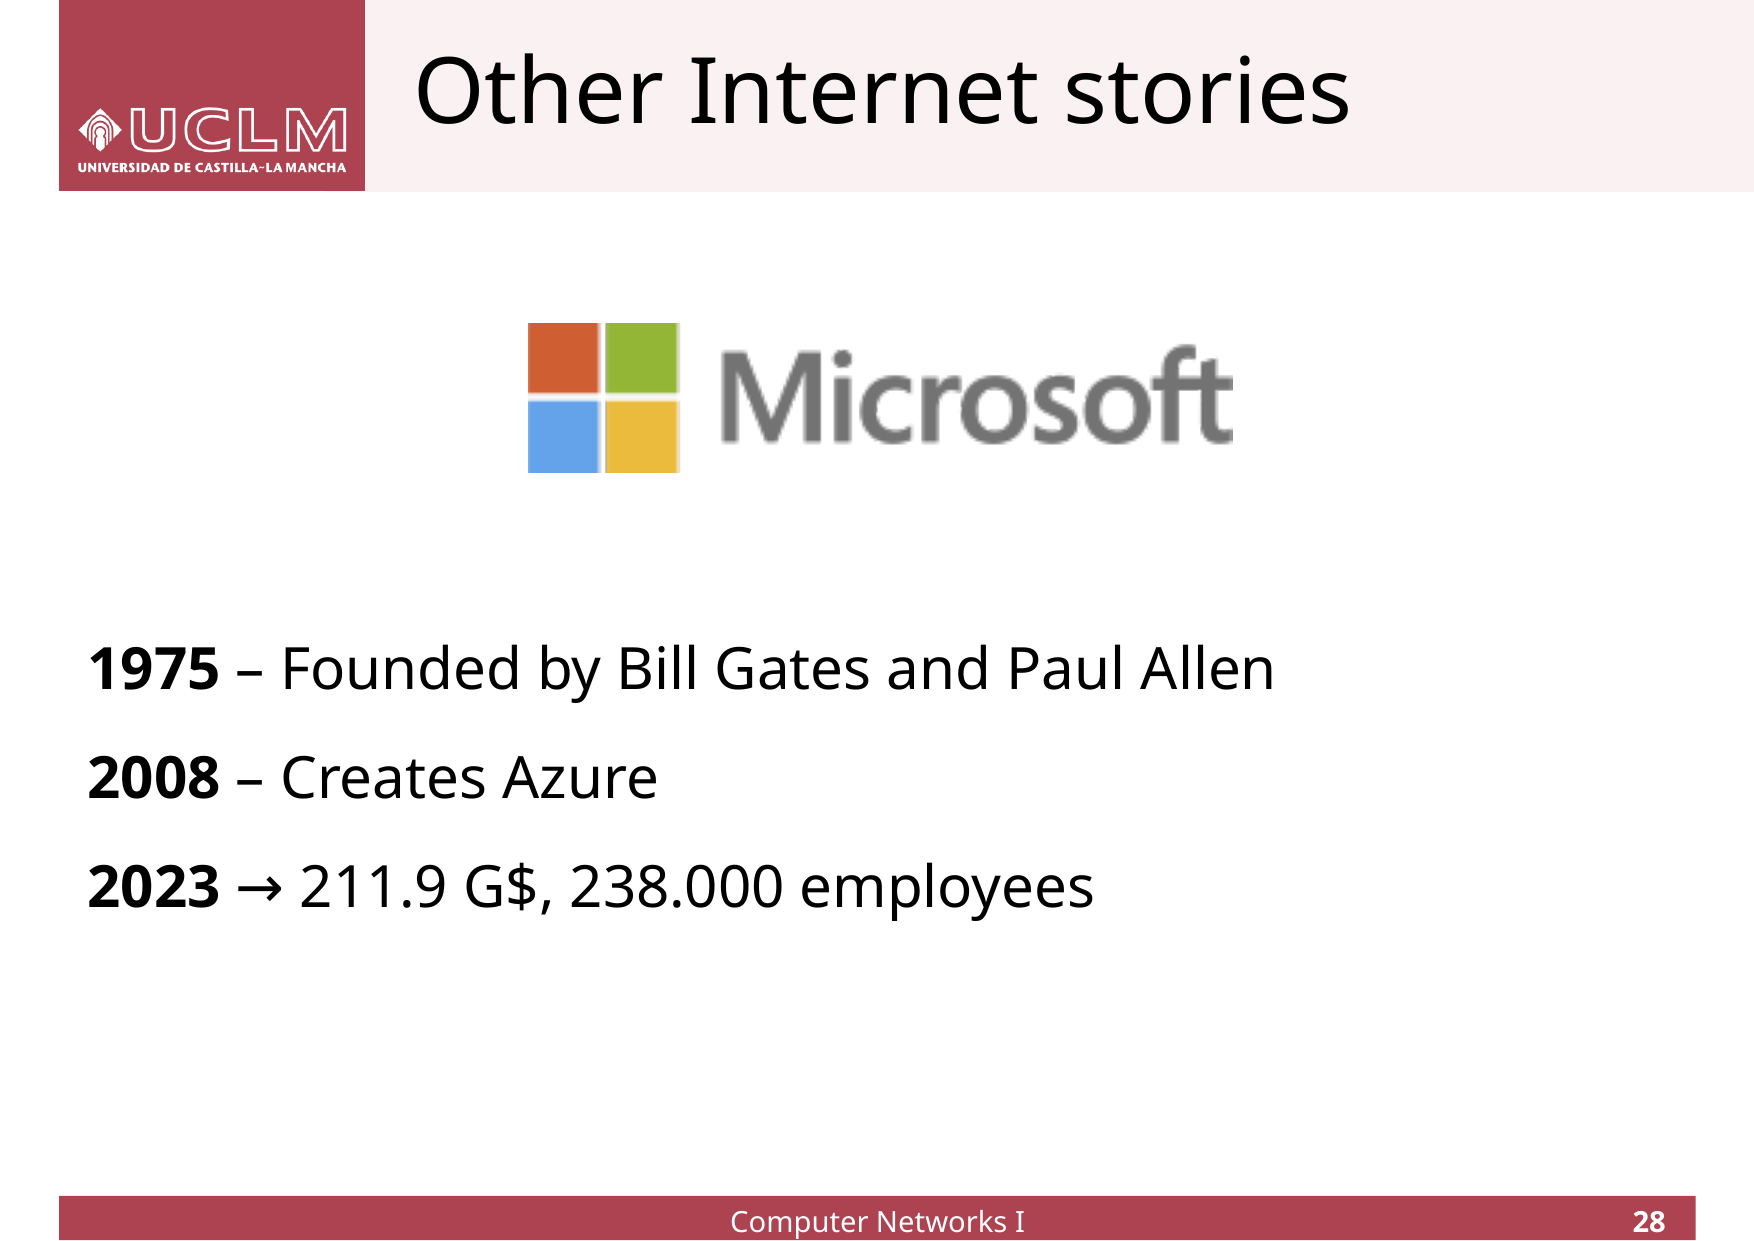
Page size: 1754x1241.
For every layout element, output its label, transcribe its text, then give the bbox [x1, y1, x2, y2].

list 1975 – Founded by Bill Gates and Paul Allen 2008 – Creates Azure 2023 → 211.9 G$, 238.000 employees [87, 627, 1667, 1074]
title Other Internet stories [413, 0, 1667, 198]
picture [528, 323, 1233, 473]
picture [59, 0, 365, 191]
